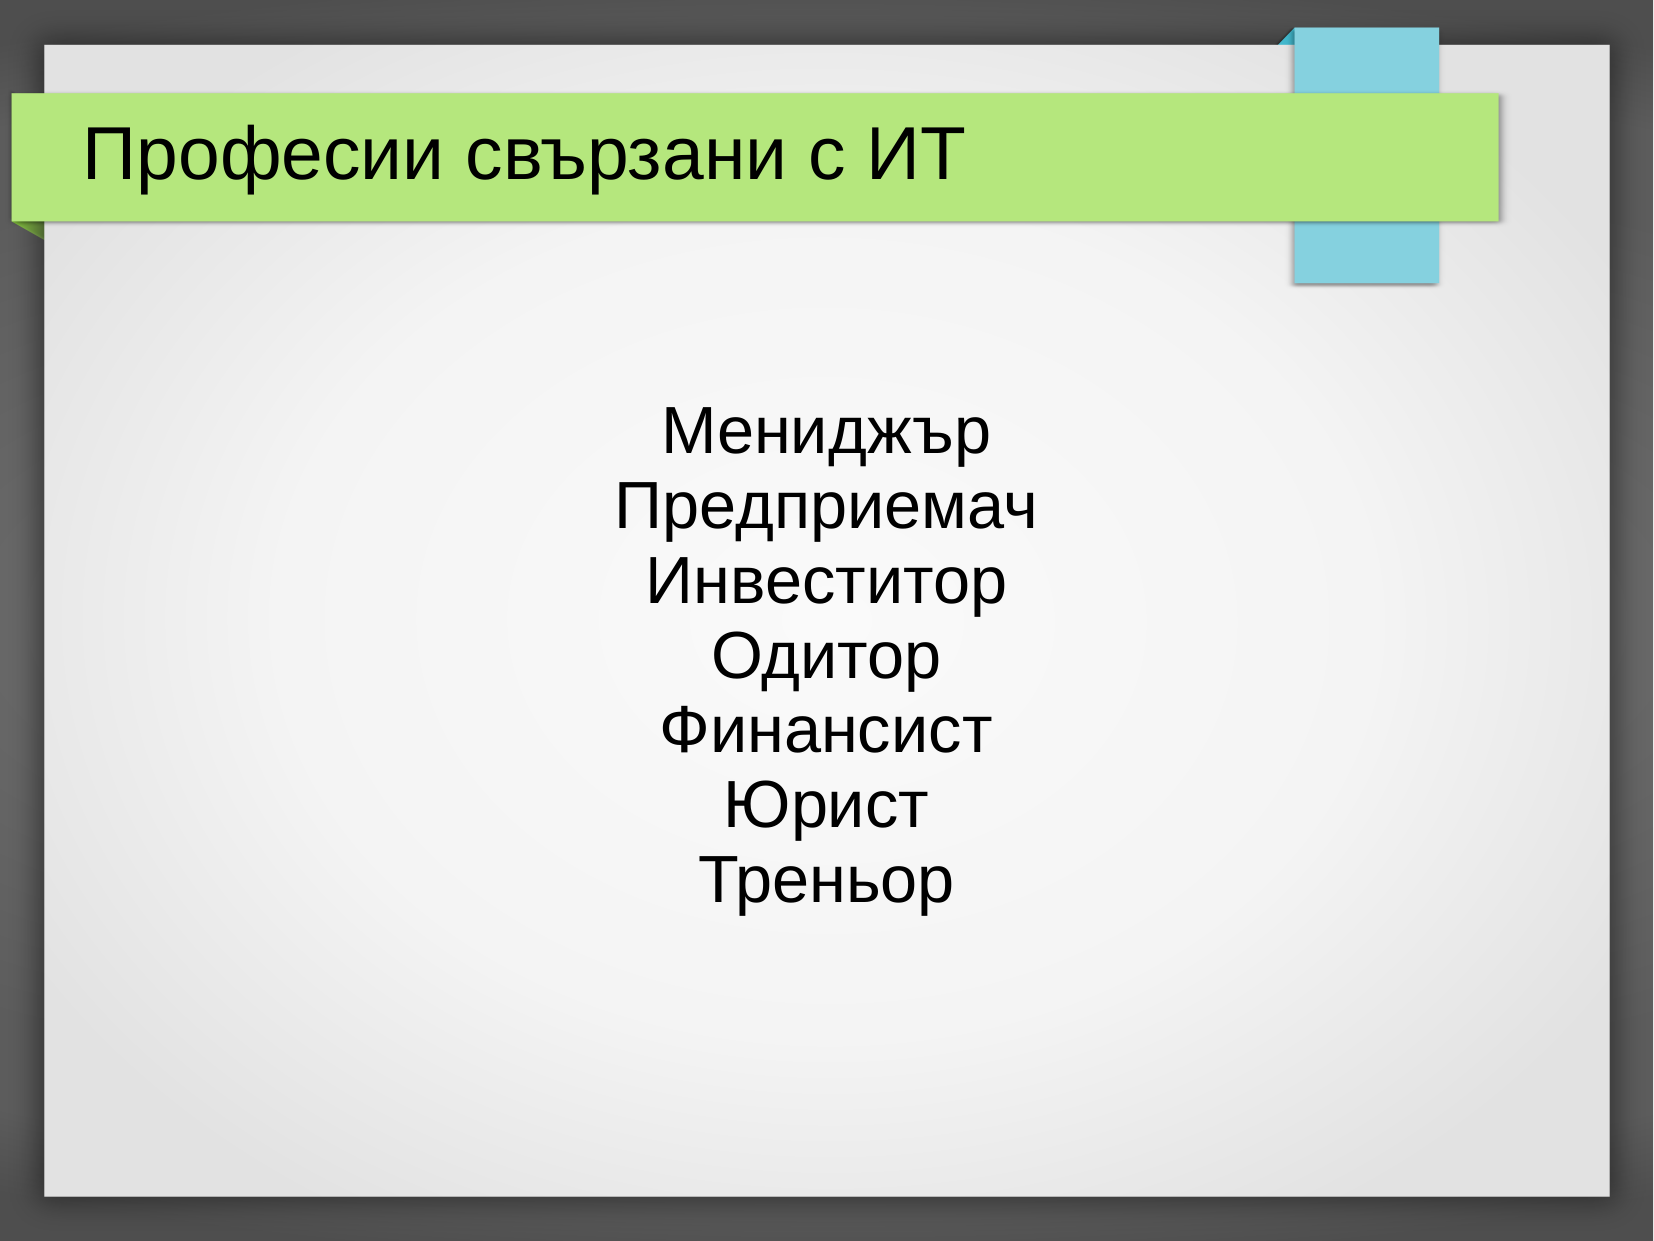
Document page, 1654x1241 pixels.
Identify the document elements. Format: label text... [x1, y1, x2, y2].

subtitle Мениджър Предприемач Инвеститор Одитор Финансист Юрист Треньор [82, 295, 1571, 1015]
picture [0, 0, 1654, 1241]
title Професии свързани с ИТ [82, 94, 1264, 213]
